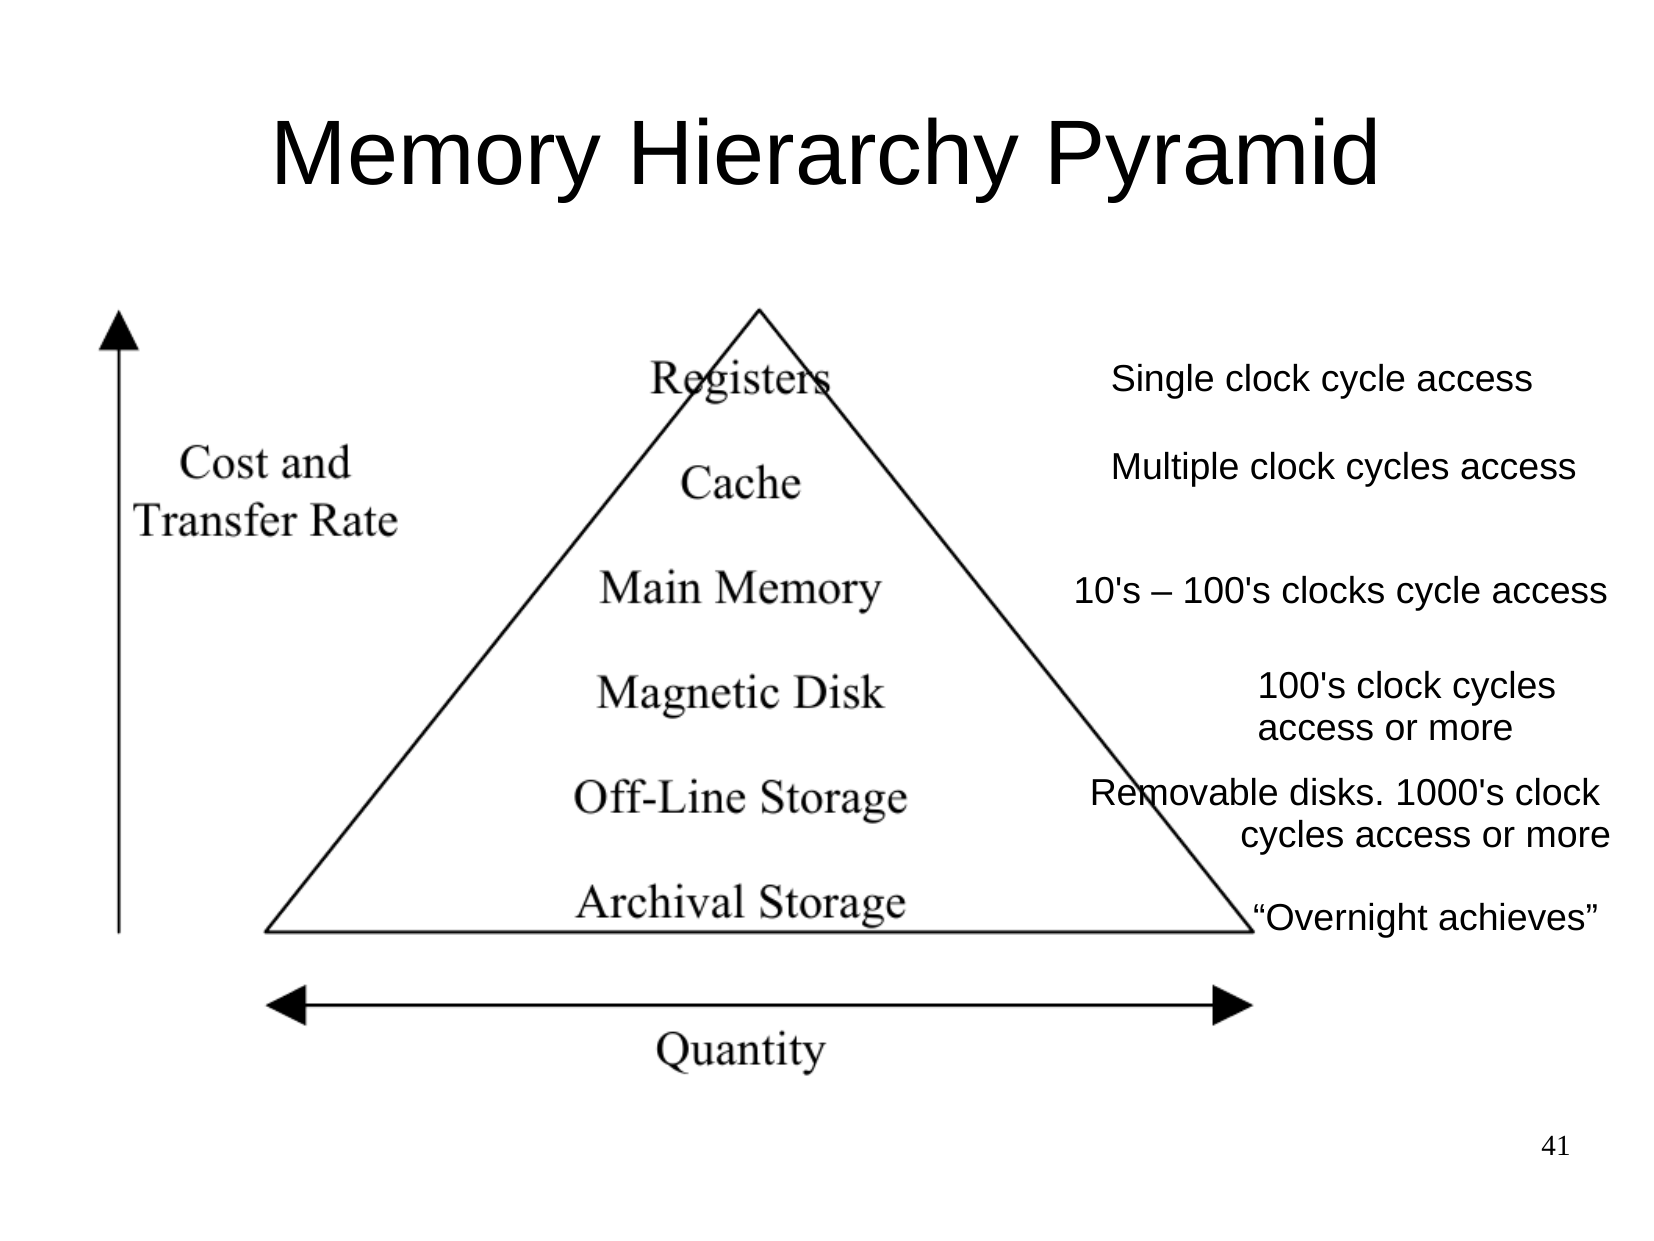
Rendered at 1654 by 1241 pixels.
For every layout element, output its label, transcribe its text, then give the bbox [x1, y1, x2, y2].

picture [82, 256, 1277, 1093]
title Memory Hierarchy Pyramid [82, 49, 1571, 257]
text_box Removable disks. 1000's clock cycles access or more [1075, 764, 1626, 863]
text_box “Overnight achieves” [1238, 888, 1614, 946]
text_box Single clock cycle access [1096, 349, 1548, 407]
text_box 100's clock cycles access or more [1242, 656, 1582, 756]
text_box 10's – 100's clocks cycle access [1058, 562, 1624, 620]
text_box Multiple clock cycles access [1096, 438, 1592, 496]
